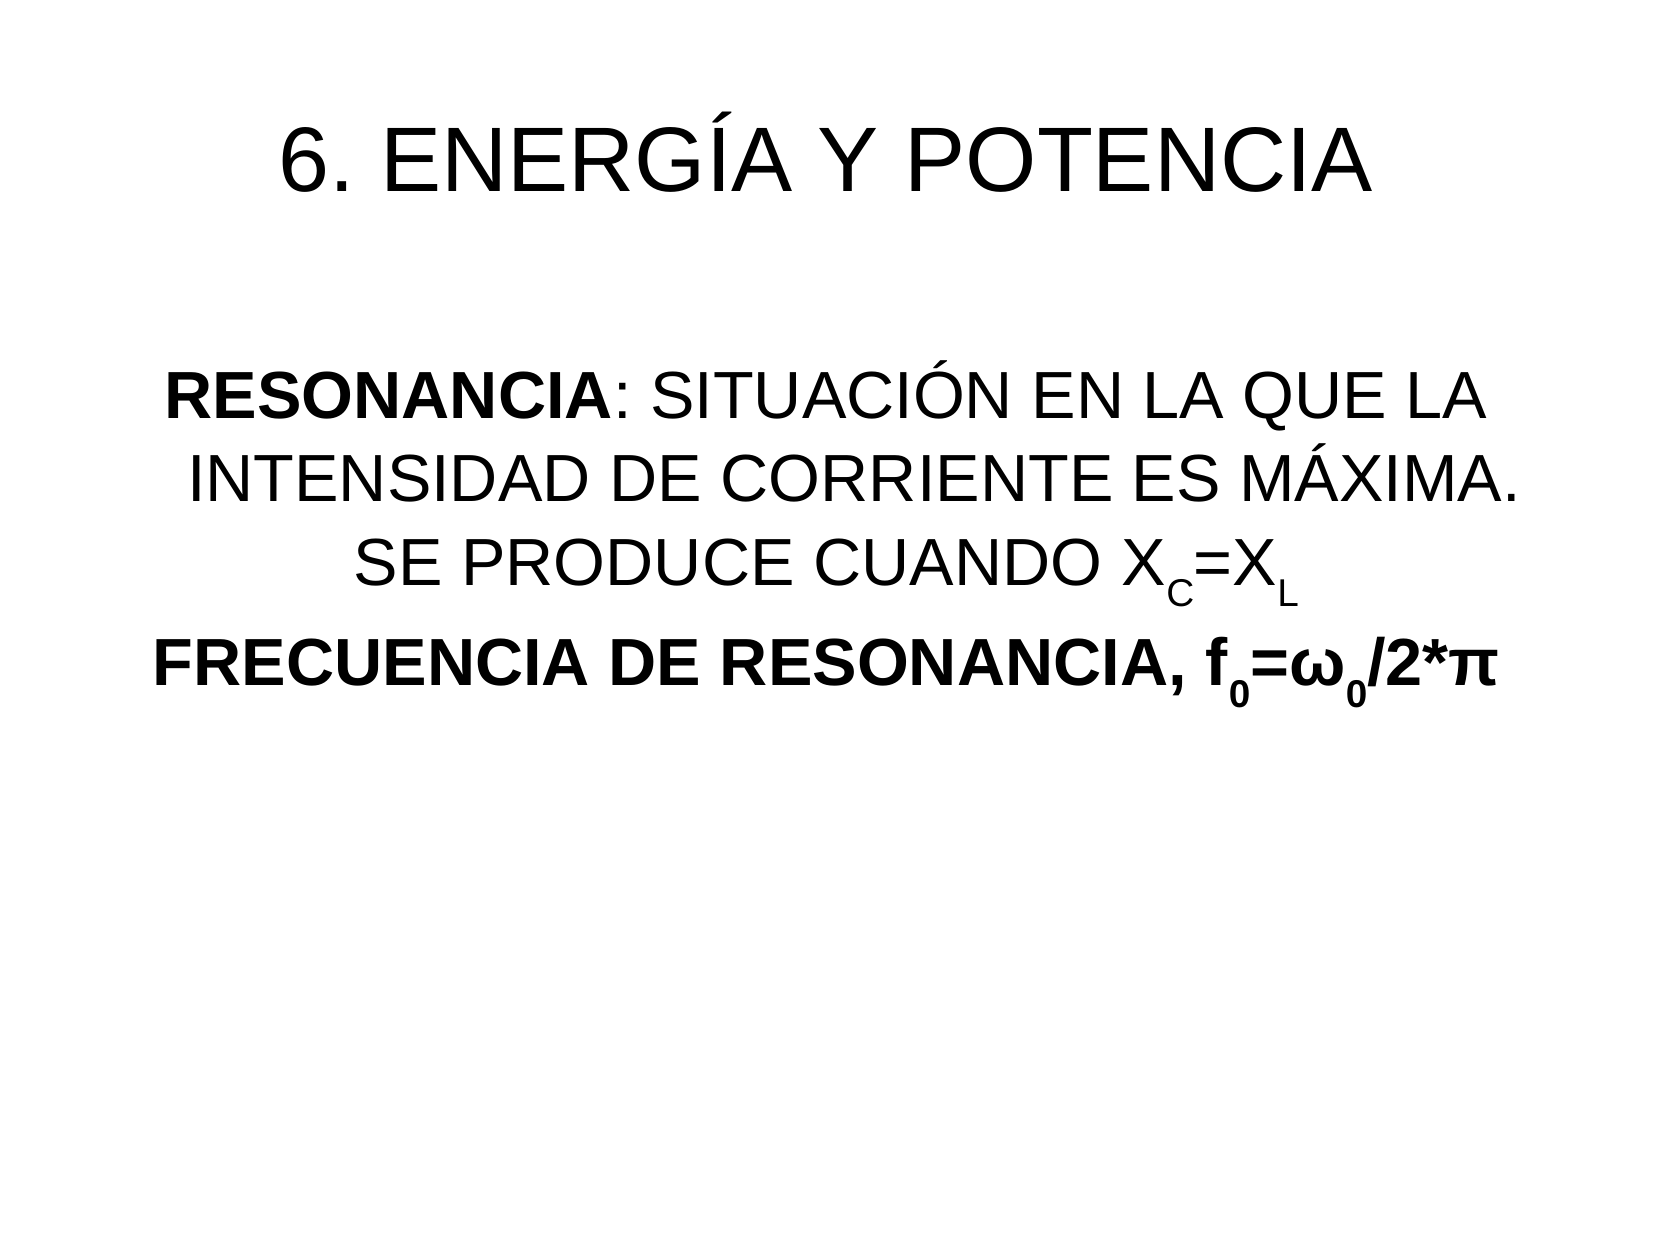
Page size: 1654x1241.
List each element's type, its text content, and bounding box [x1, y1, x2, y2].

subtitle RESONANCIA: SITUACIÓN EN LA QUE LA INTENSIDAD DE CORRIENTE ES MÁXIMA. SE PRODUCE CUANDO XC=XL FRECUENCIA DE RESONANCIA, f0=ω0/2*π [82, 266, 1571, 1133]
title 6. ENERGÍA Y POTENCIA [82, 38, 1571, 266]
